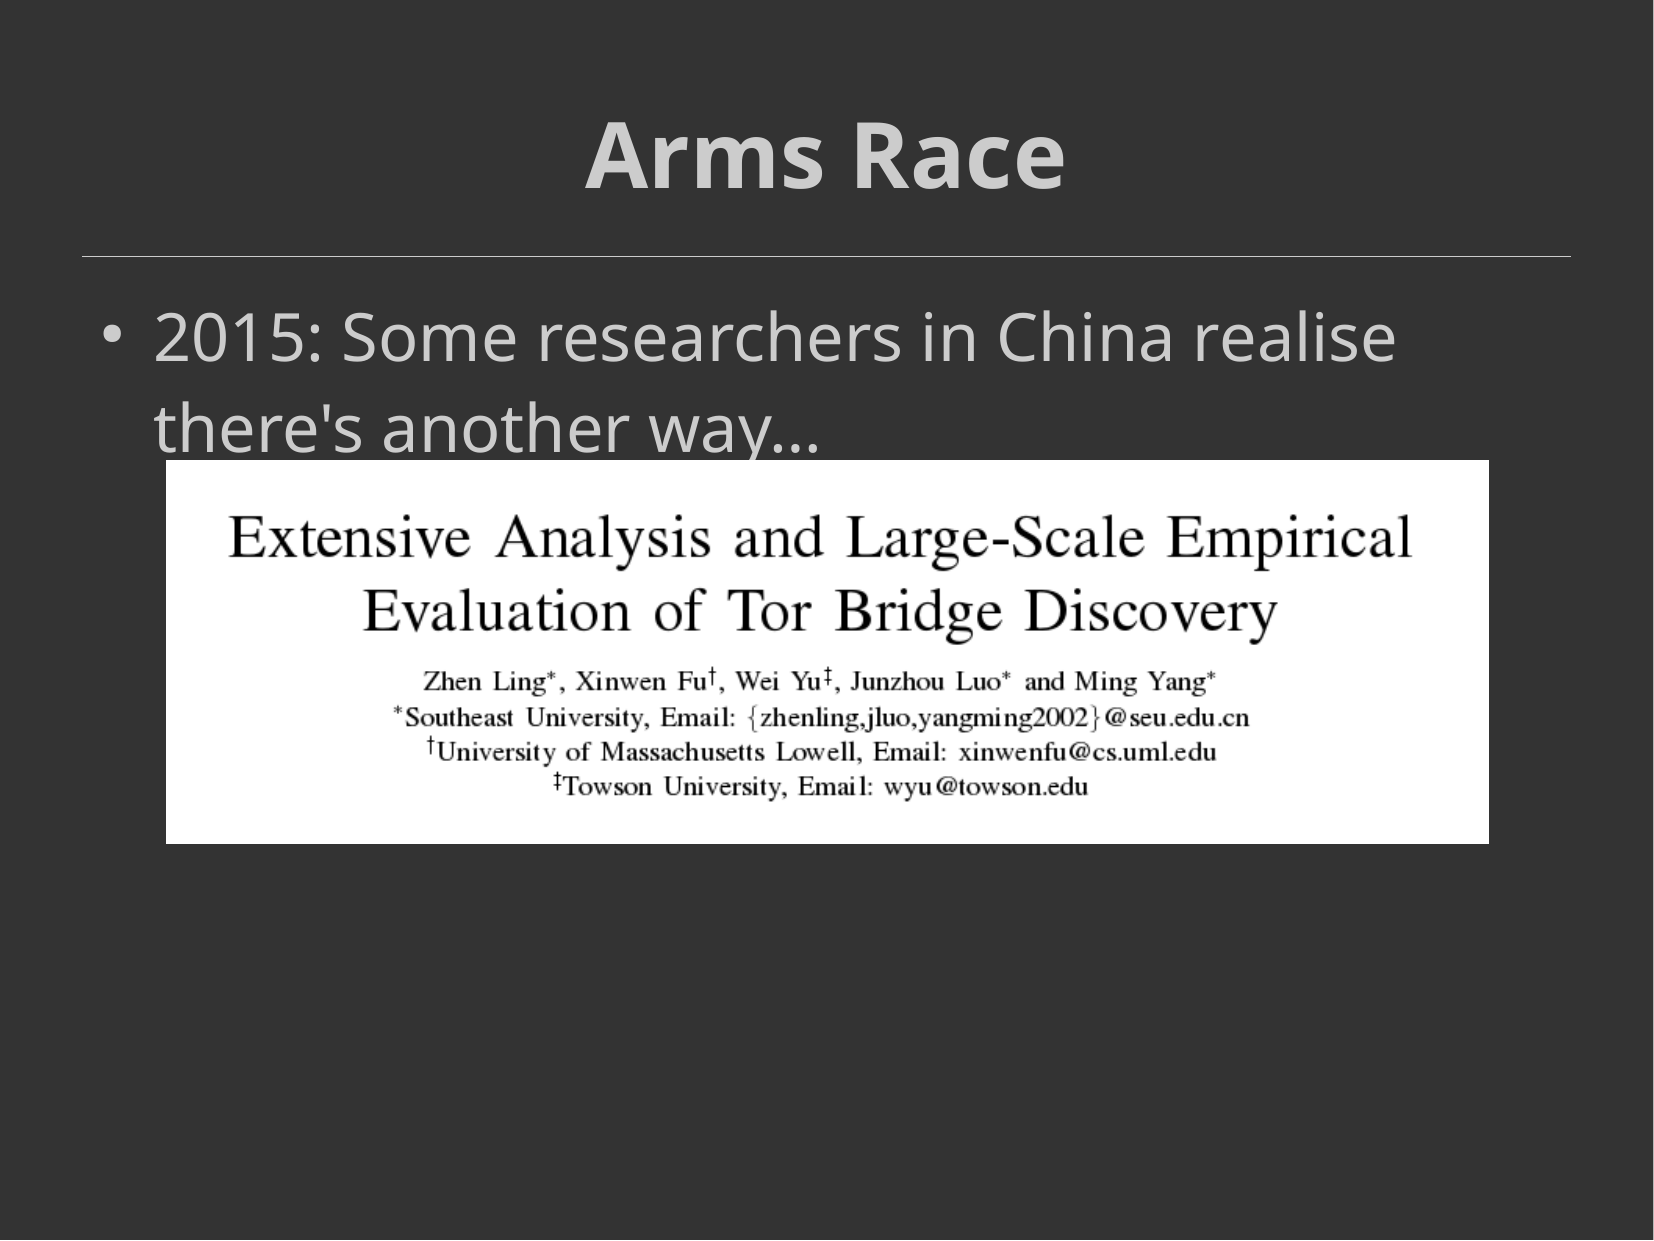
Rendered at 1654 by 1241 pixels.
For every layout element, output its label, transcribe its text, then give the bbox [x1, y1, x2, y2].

title Arms Race [82, 49, 1571, 257]
picture [166, 460, 1489, 844]
list 2015: Some researchers in China realise there's another way… [82, 290, 1571, 1010]
